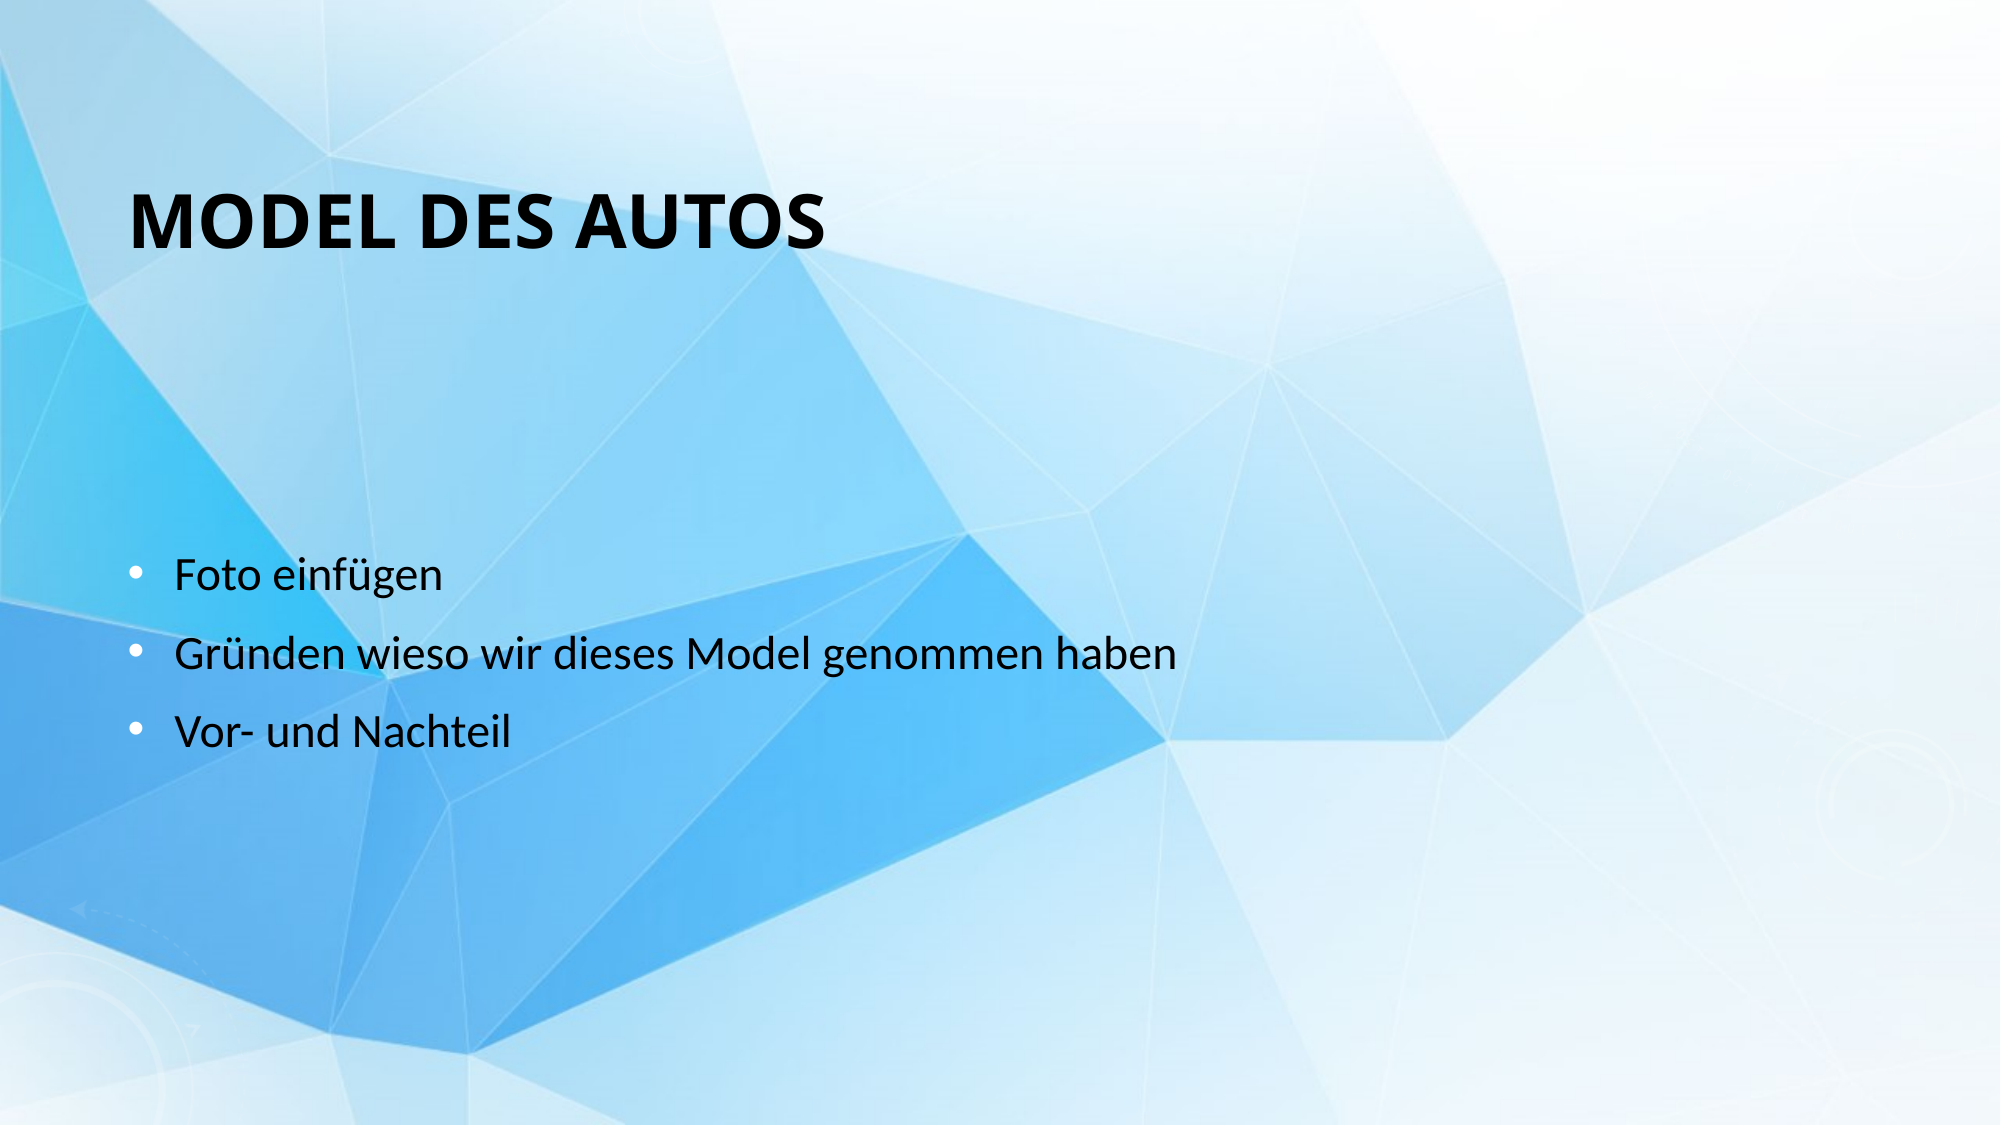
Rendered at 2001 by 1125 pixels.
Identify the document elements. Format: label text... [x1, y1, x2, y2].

list Foto einfügen Gründen wieso wir dieses Model genommen haben Vor- und Nachteil [112, 350, 1775, 950]
picture [0, 0, 2001, 1125]
title Model des Autos [112, 99, 1775, 339]
